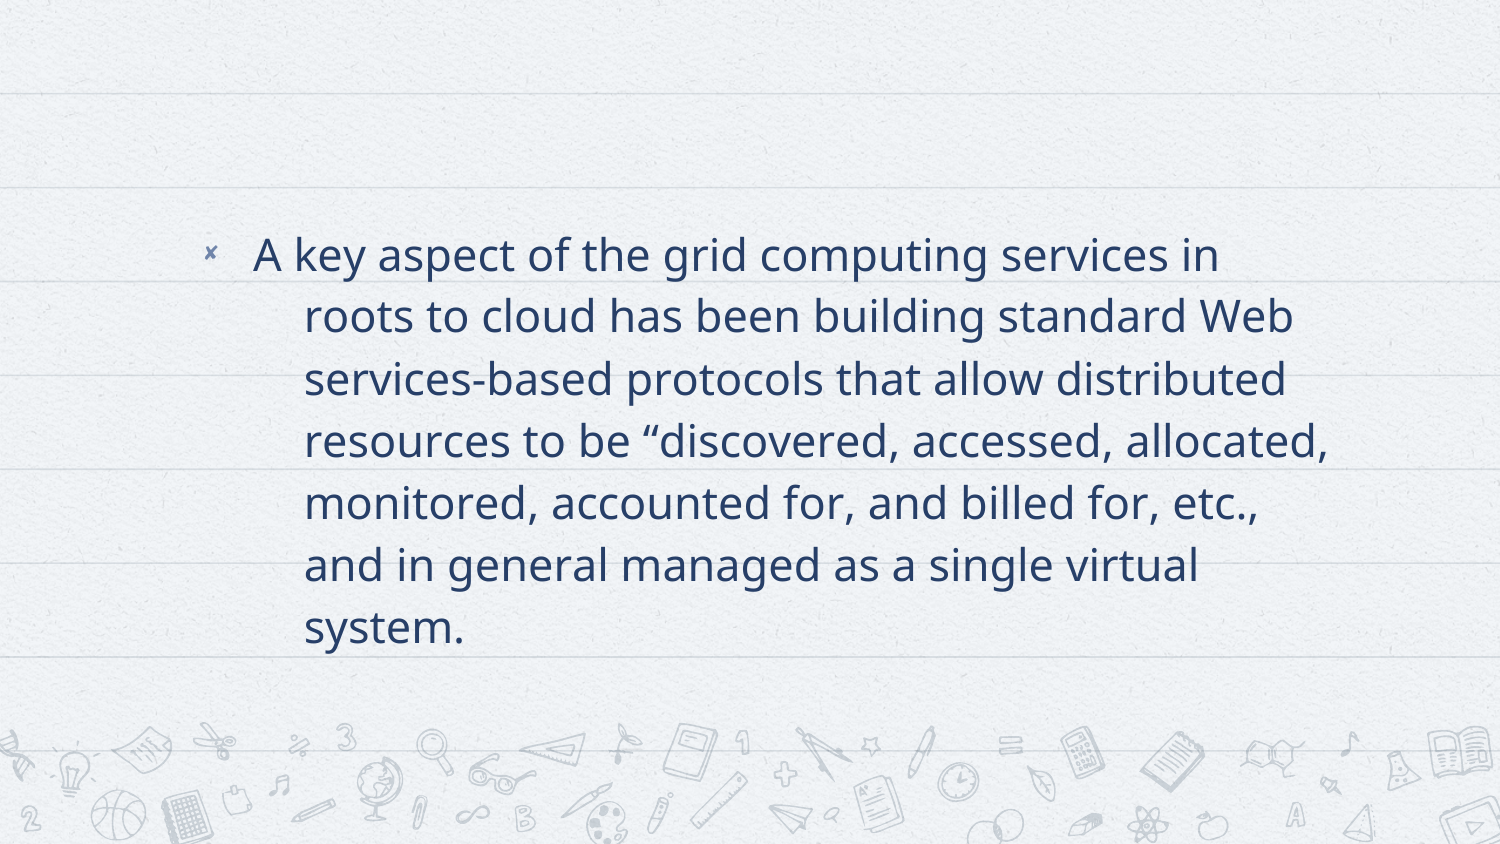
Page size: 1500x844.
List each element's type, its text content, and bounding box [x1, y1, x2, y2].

list A key aspect of the grid computing services in roots to cloud has been building standard Web services-based protocols that allow distributed resources to be “discovered, accessed, allocated, monitored, accounted for, and billed for, etc., and in general managed as a single virtual system. [96, 72, 1411, 658]
